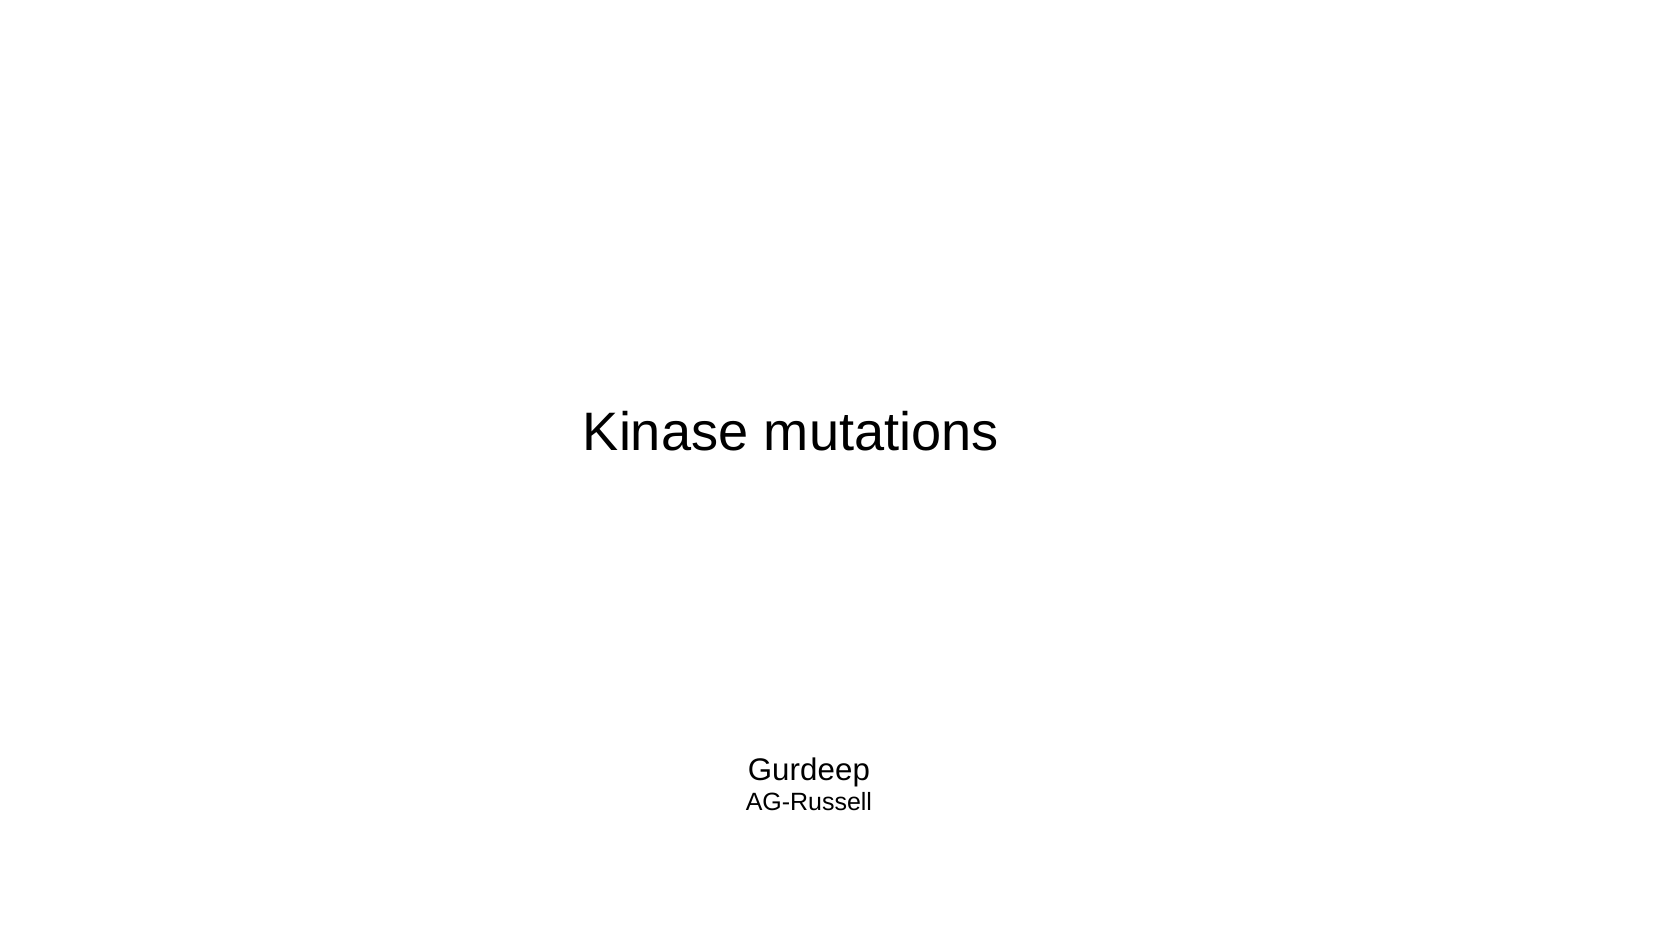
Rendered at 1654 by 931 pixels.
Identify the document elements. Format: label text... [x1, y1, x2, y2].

title Gurdeep AG-Russell [188, 702, 1430, 866]
title Kinase mutations [47, 354, 1536, 510]
